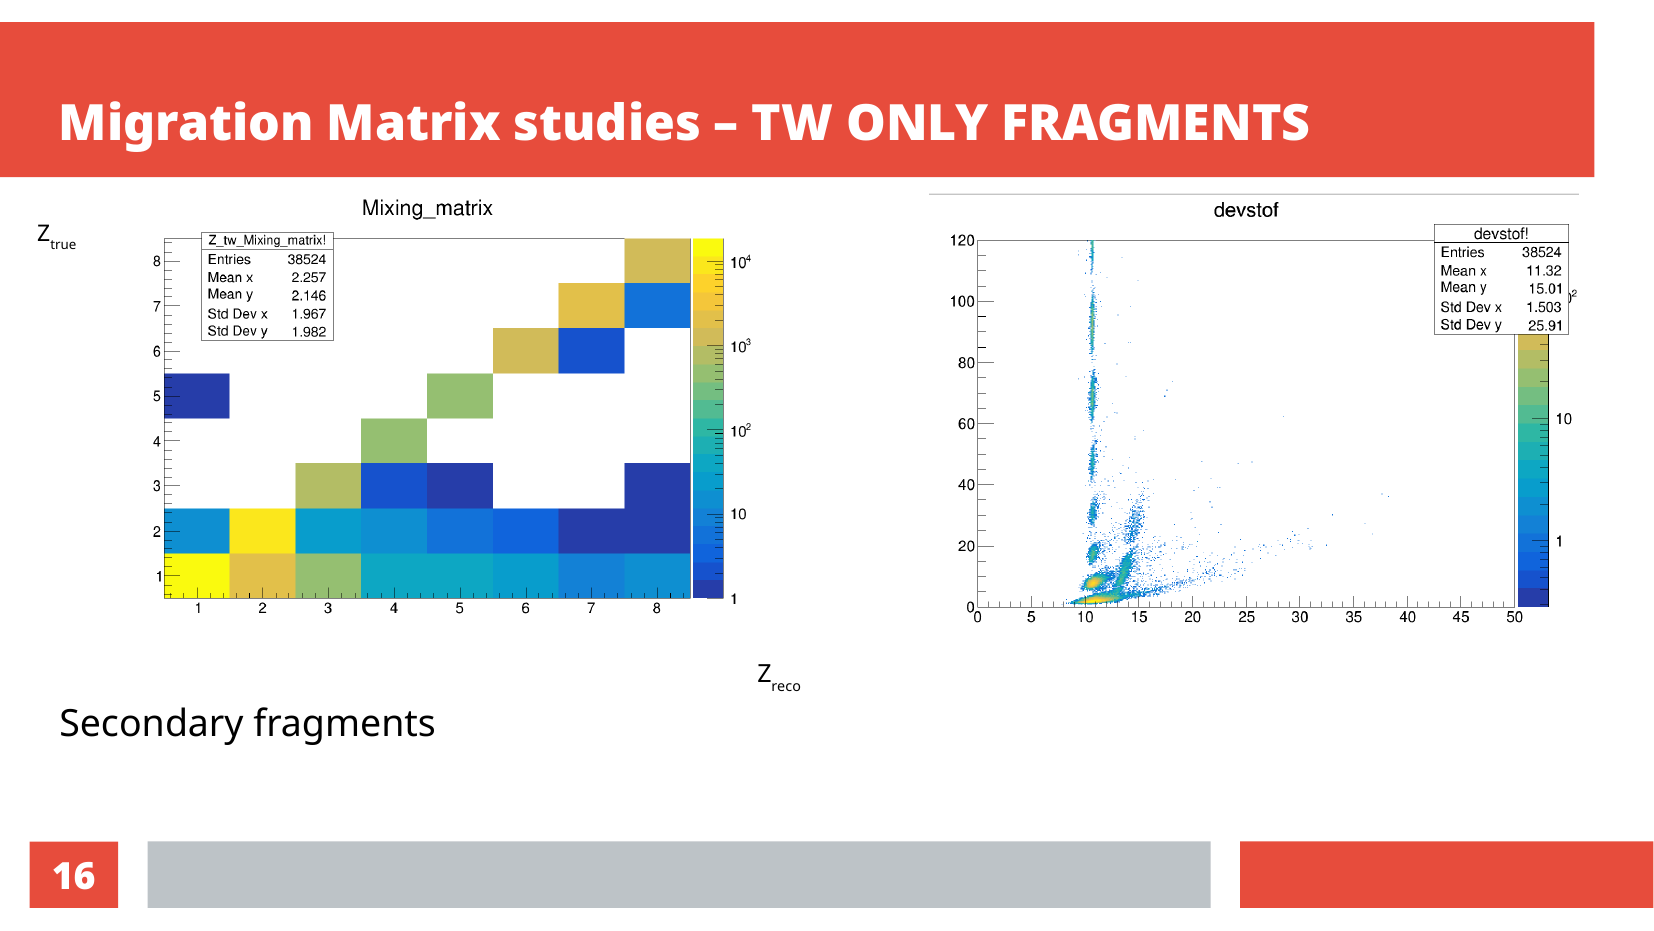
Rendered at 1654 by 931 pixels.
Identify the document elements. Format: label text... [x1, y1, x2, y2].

text_box Ztrue [22, 209, 96, 257]
text_box Zreco [742, 648, 821, 699]
title Migration Matrix studies – TW ONLY FRAGMENTS [59, 44, 1595, 156]
picture [112, 196, 751, 624]
text_box Secondary fragments [44, 688, 478, 748]
picture [929, 193, 1579, 650]
